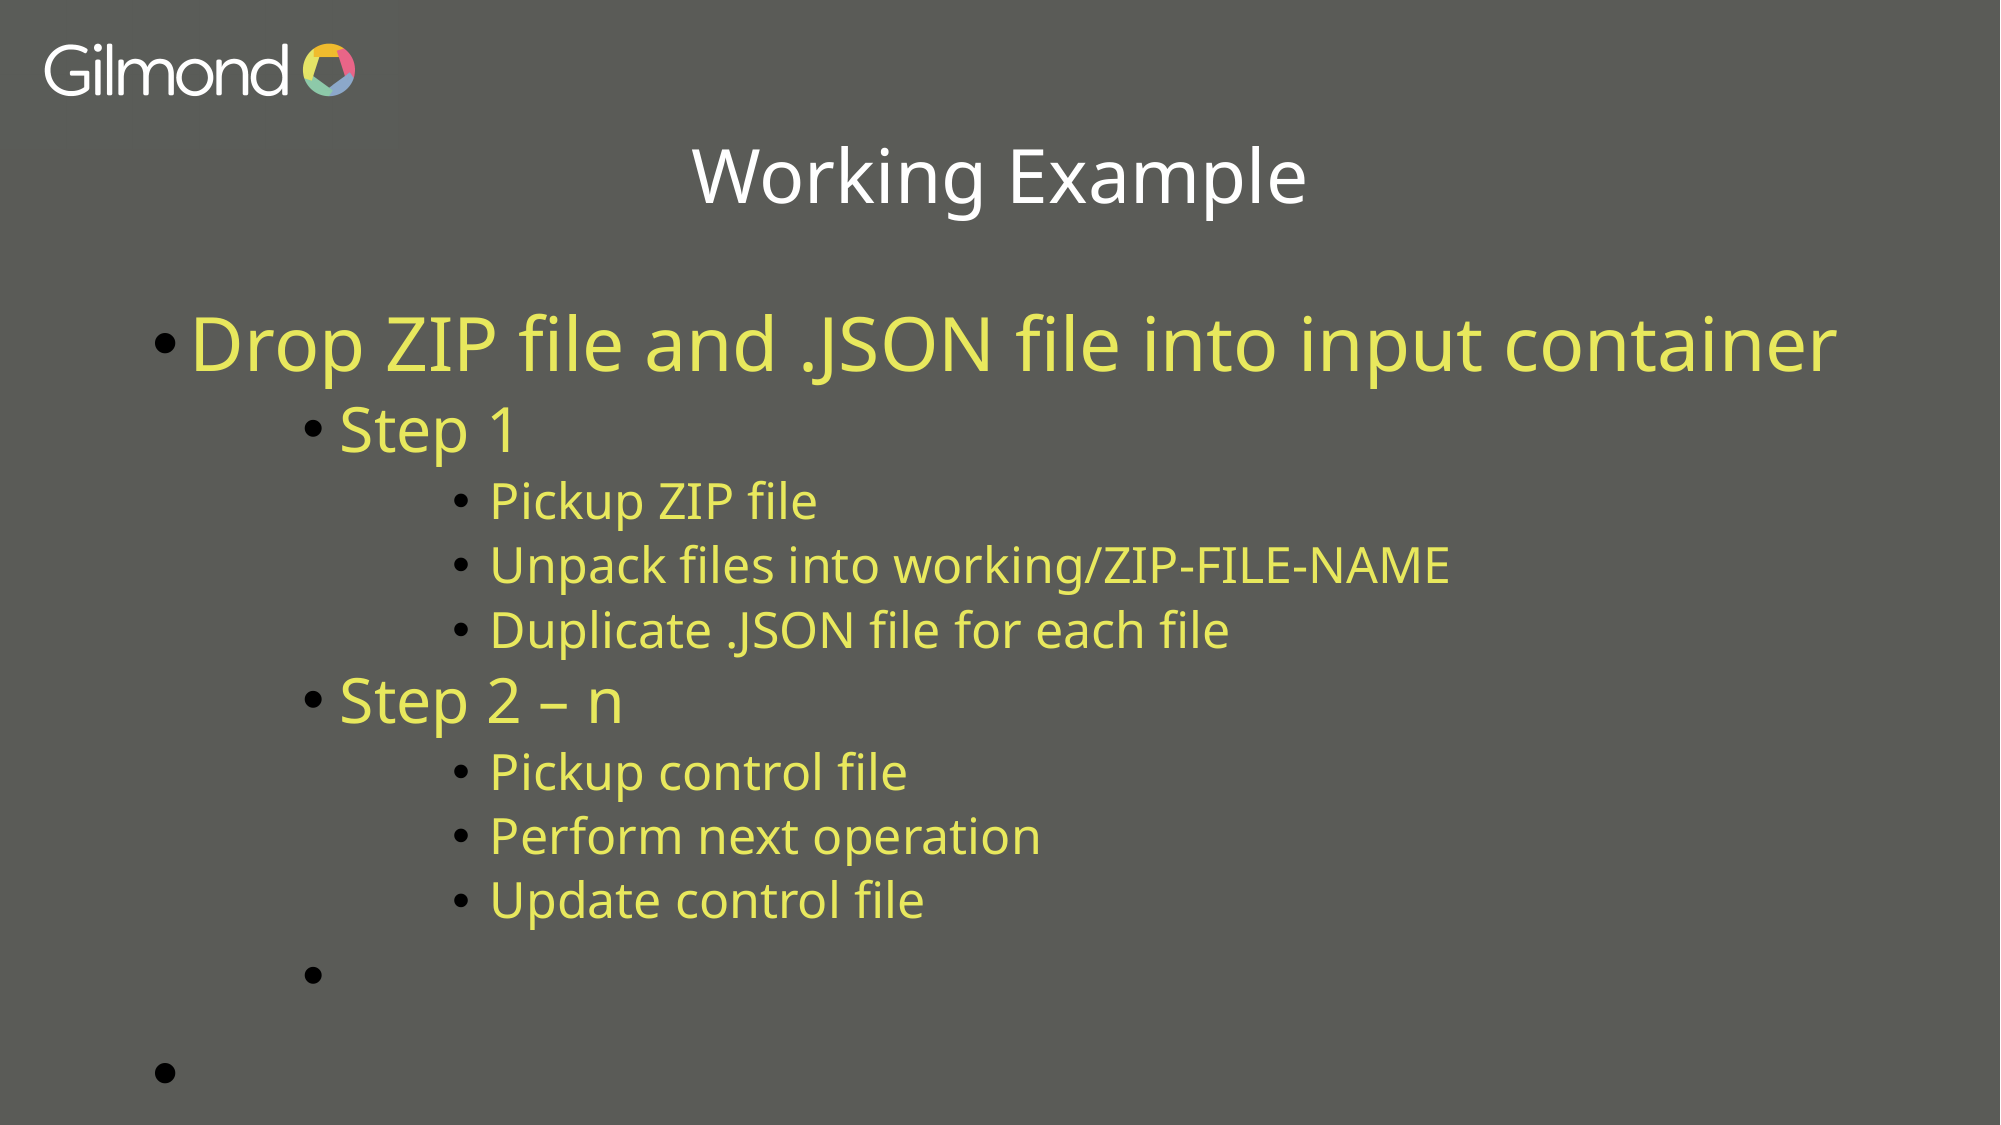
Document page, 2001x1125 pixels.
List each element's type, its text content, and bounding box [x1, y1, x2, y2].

picture [0, 0, 399, 149]
text_box Drop ZIP file and .JSON file into input container Step 1 Pickup ZIP file Unpack files into working/ZIP-FILE-NAME Duplicate .JSON file for each file Step 2 – n Pickup control file Perform next operation Update control file [137, 299, 1863, 1030]
title Working Example [137, 59, 1863, 299]
